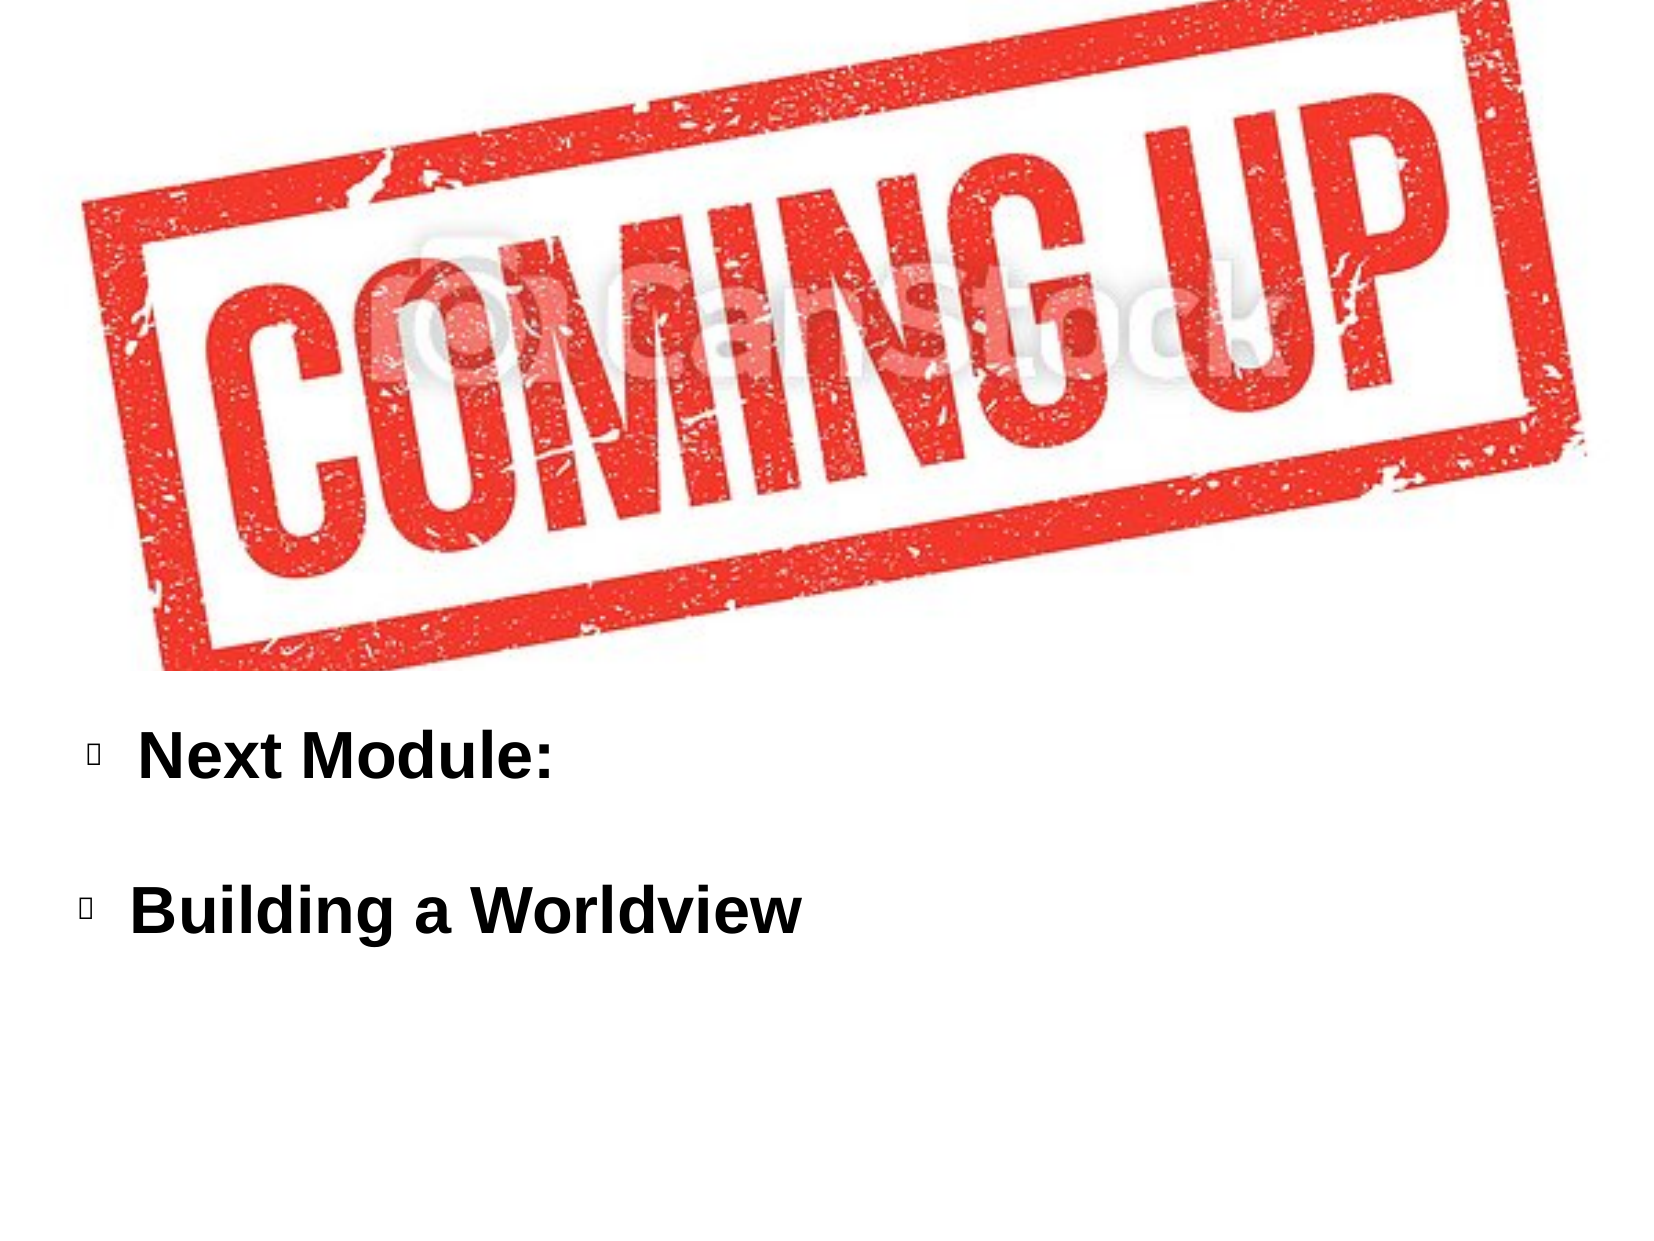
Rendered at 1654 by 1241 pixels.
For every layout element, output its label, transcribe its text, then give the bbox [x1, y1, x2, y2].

list Next Module: [67, 710, 1622, 805]
picture [0, 0, 1654, 671]
list Building a Worldview [59, 856, 1614, 968]
